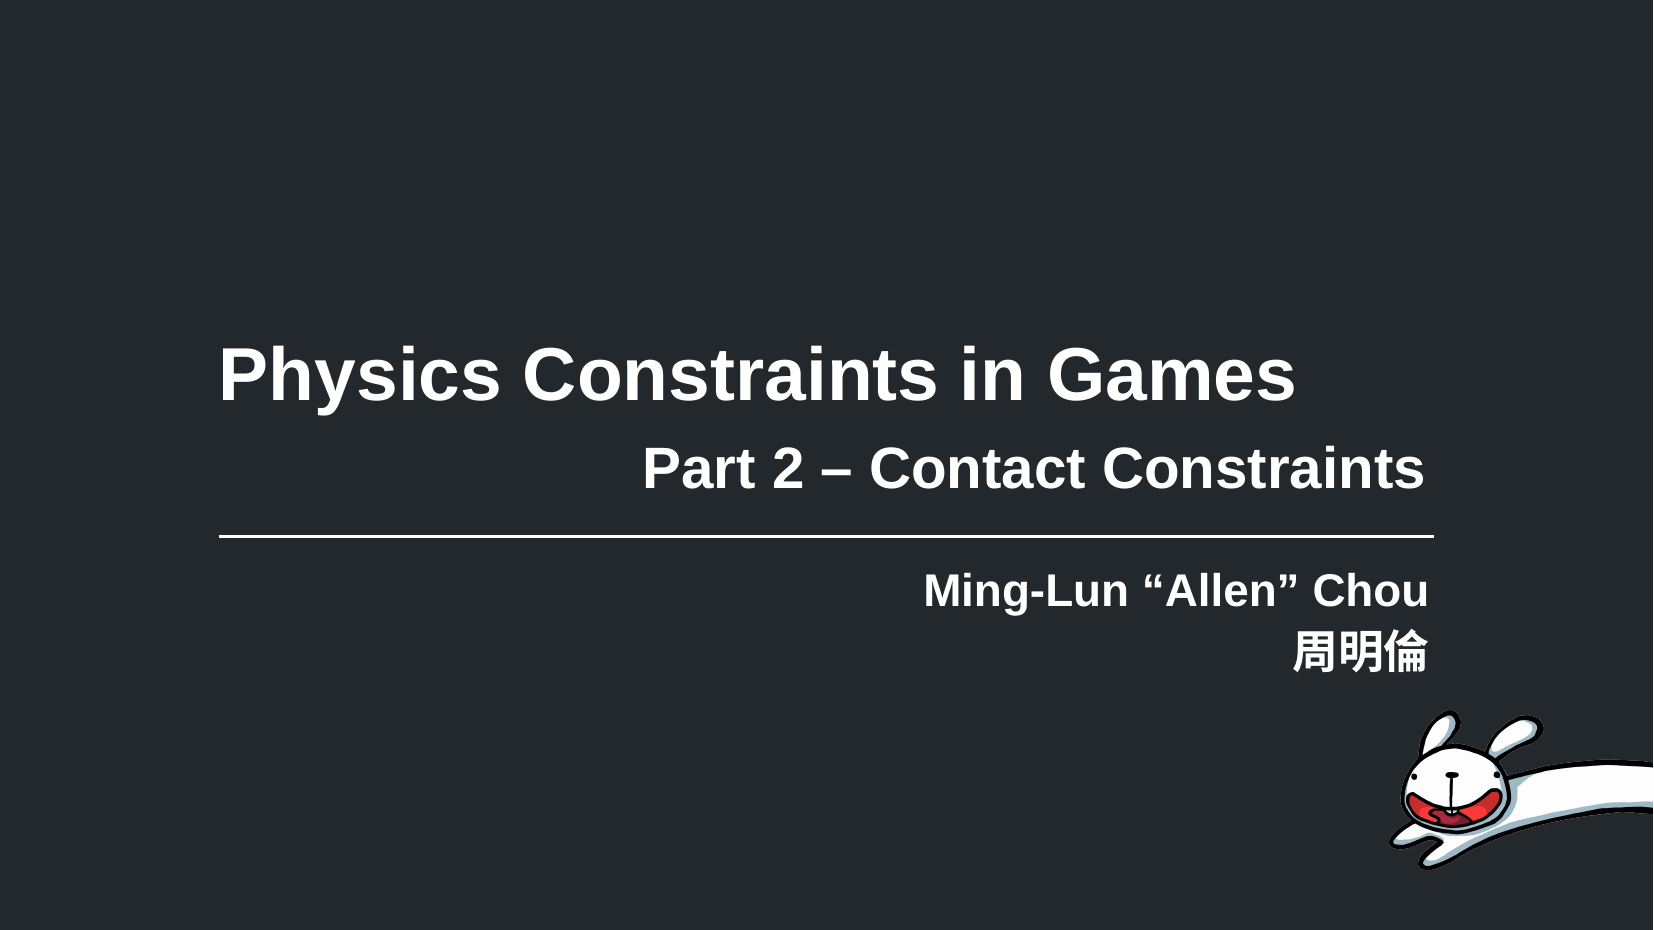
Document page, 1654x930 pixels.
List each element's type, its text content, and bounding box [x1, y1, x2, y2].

text_box Ming-Lun “Allen” Chou 周明倫 [908, 574, 1445, 685]
text_box Part 2 – Contact Constraints [627, 428, 1454, 574]
text_box Physics Constraints in Games [204, 325, 1360, 509]
picture [1365, 689, 1653, 875]
